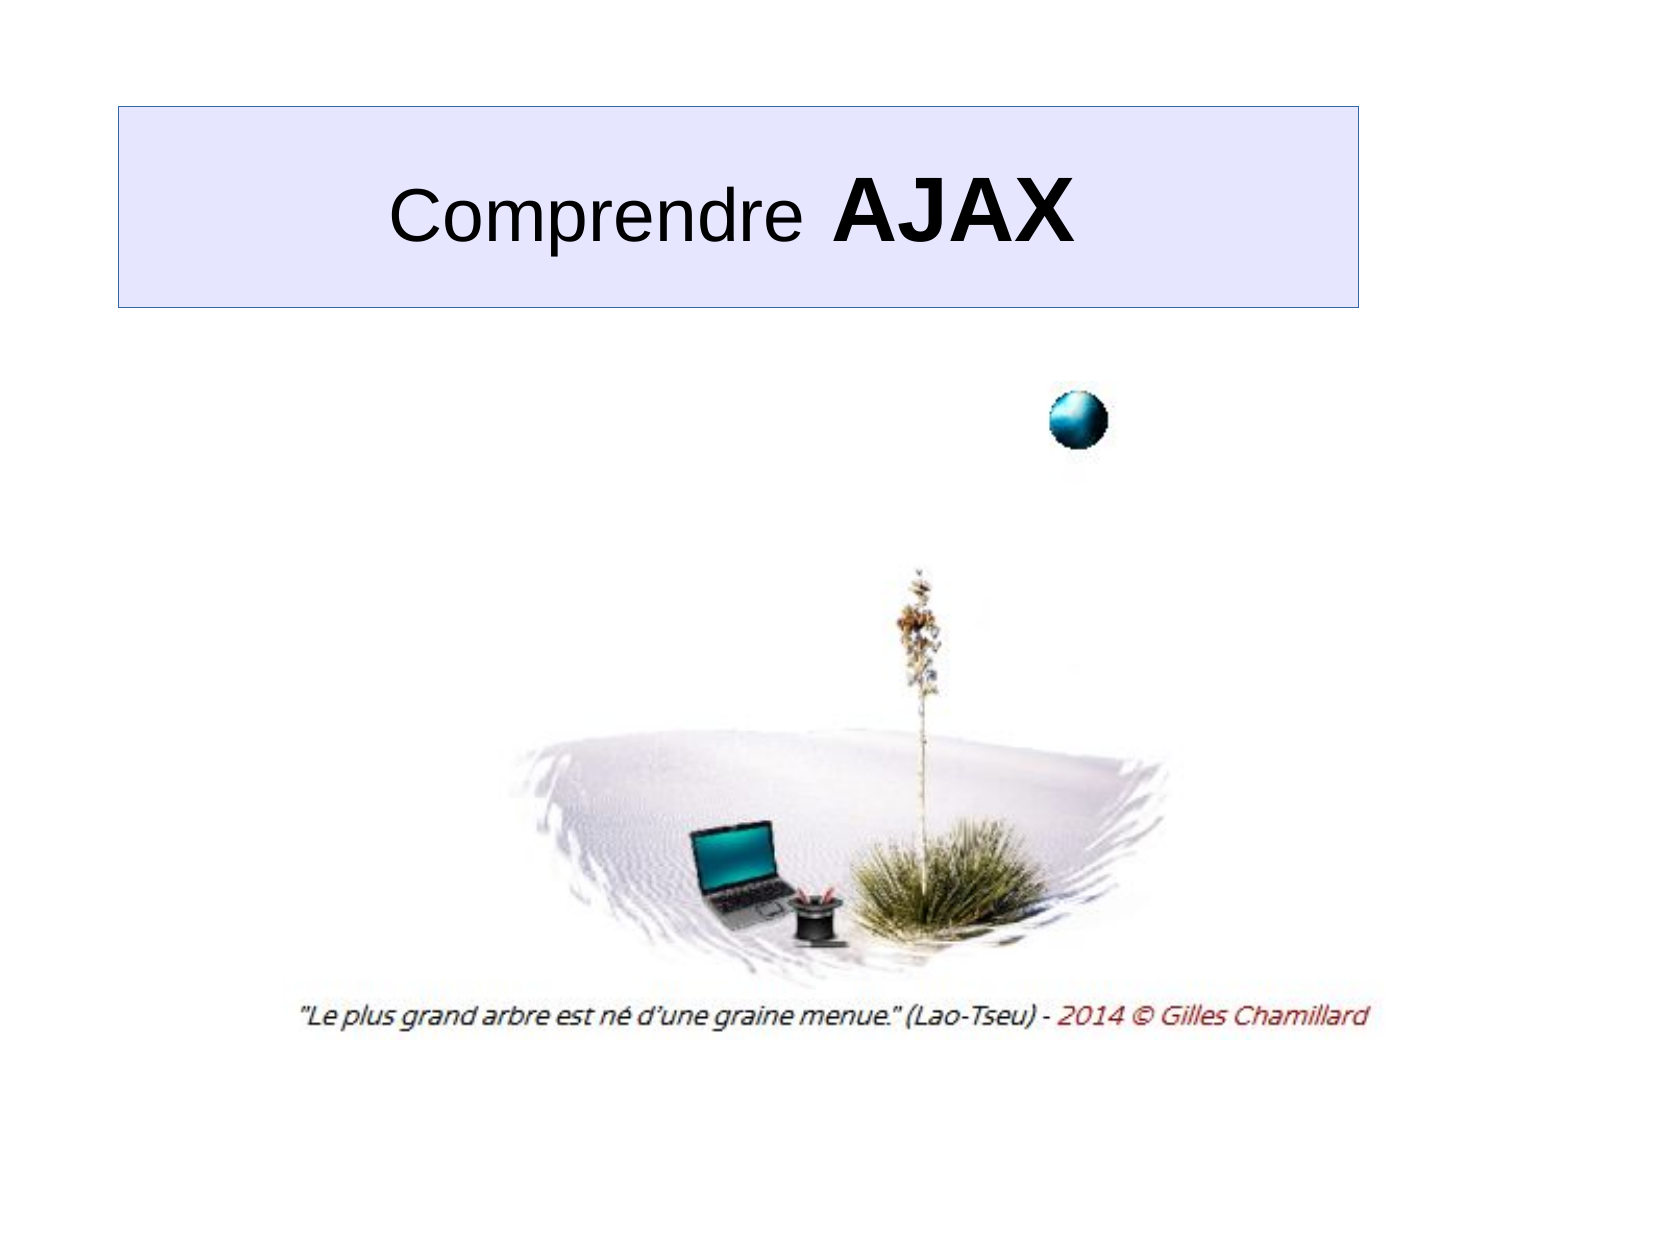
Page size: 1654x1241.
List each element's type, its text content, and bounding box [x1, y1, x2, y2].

text_box [118, 106, 129, 308]
title Comprendre AJAX [129, 70, 1335, 349]
text_box [1335, 106, 1359, 308]
picture [283, 381, 1392, 1040]
